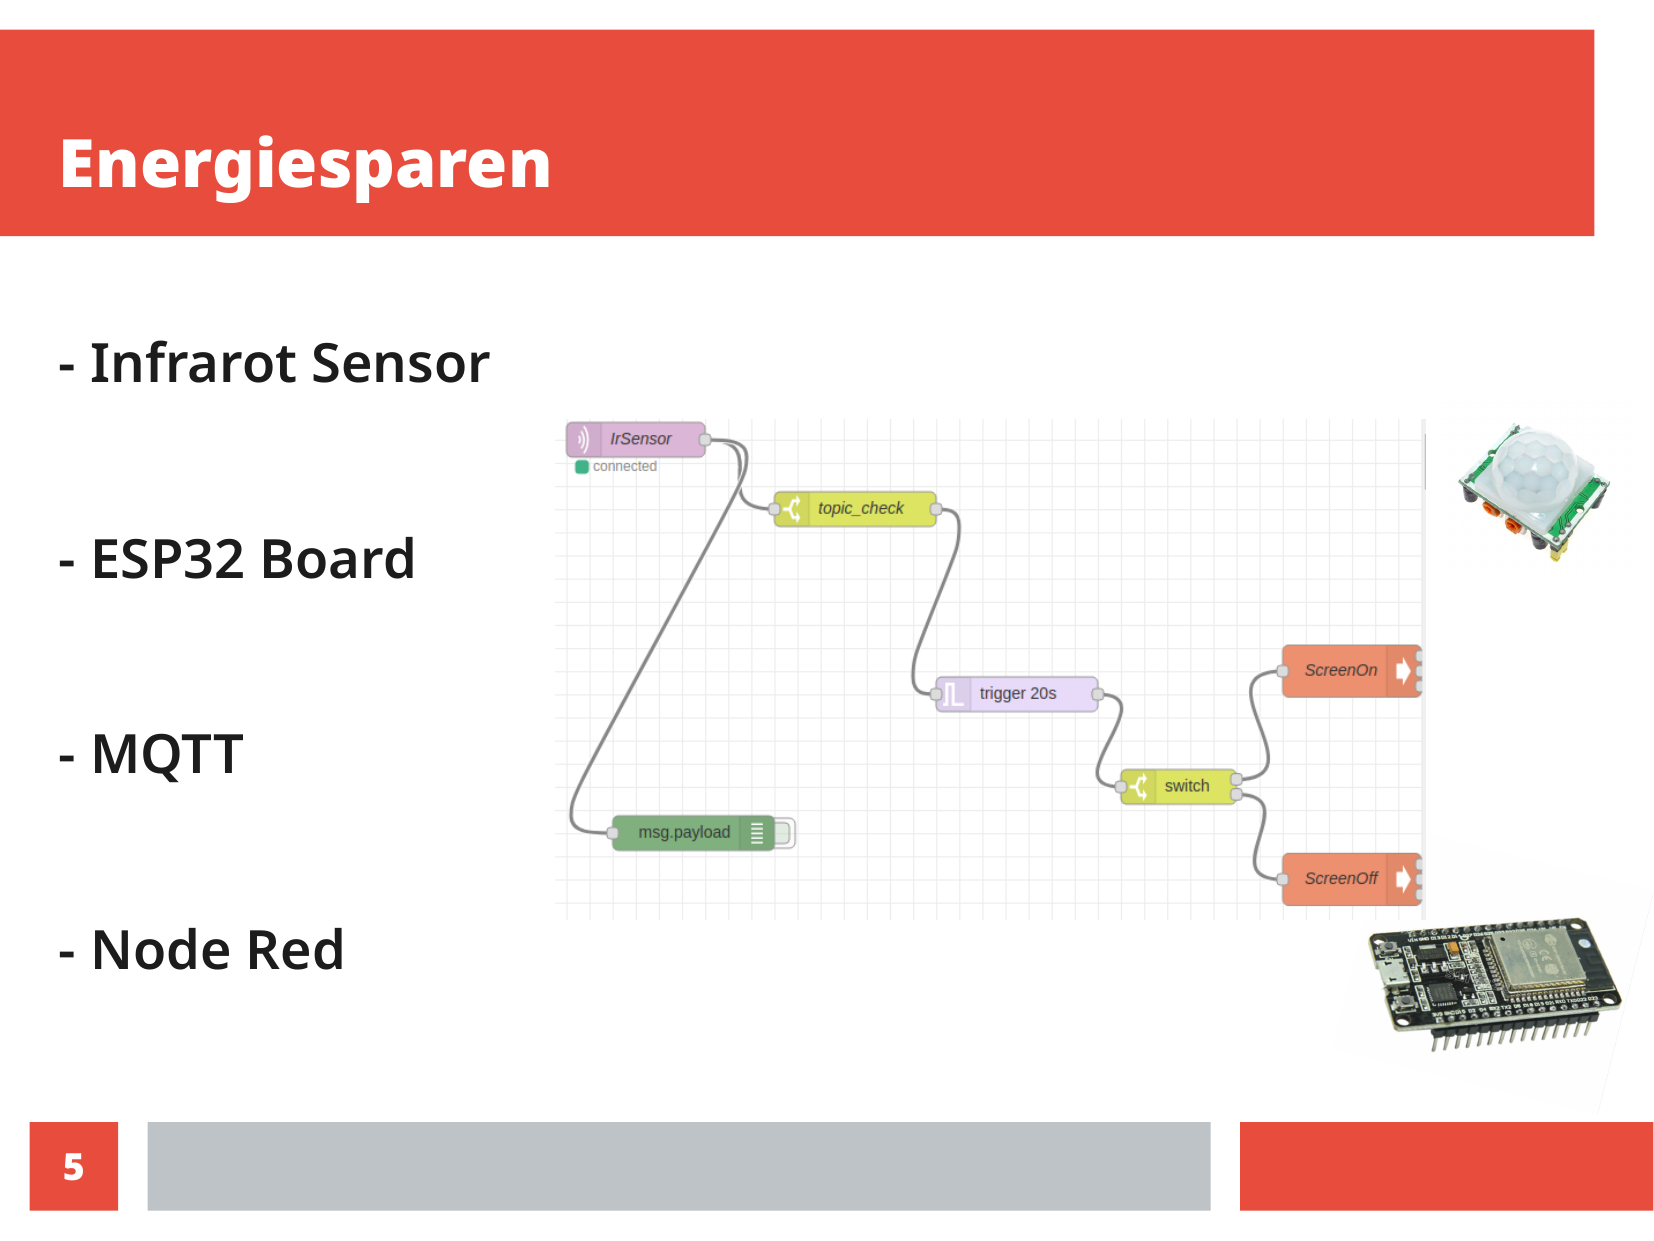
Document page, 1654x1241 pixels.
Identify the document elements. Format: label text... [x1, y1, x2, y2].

list - Infrarot Sensor - ESP32 Board - MQTT - Node Red [59, 324, 1565, 1093]
picture [1440, 397, 1636, 577]
picture [555, 419, 1654, 1115]
title Energiesparen [59, 59, 1595, 207]
